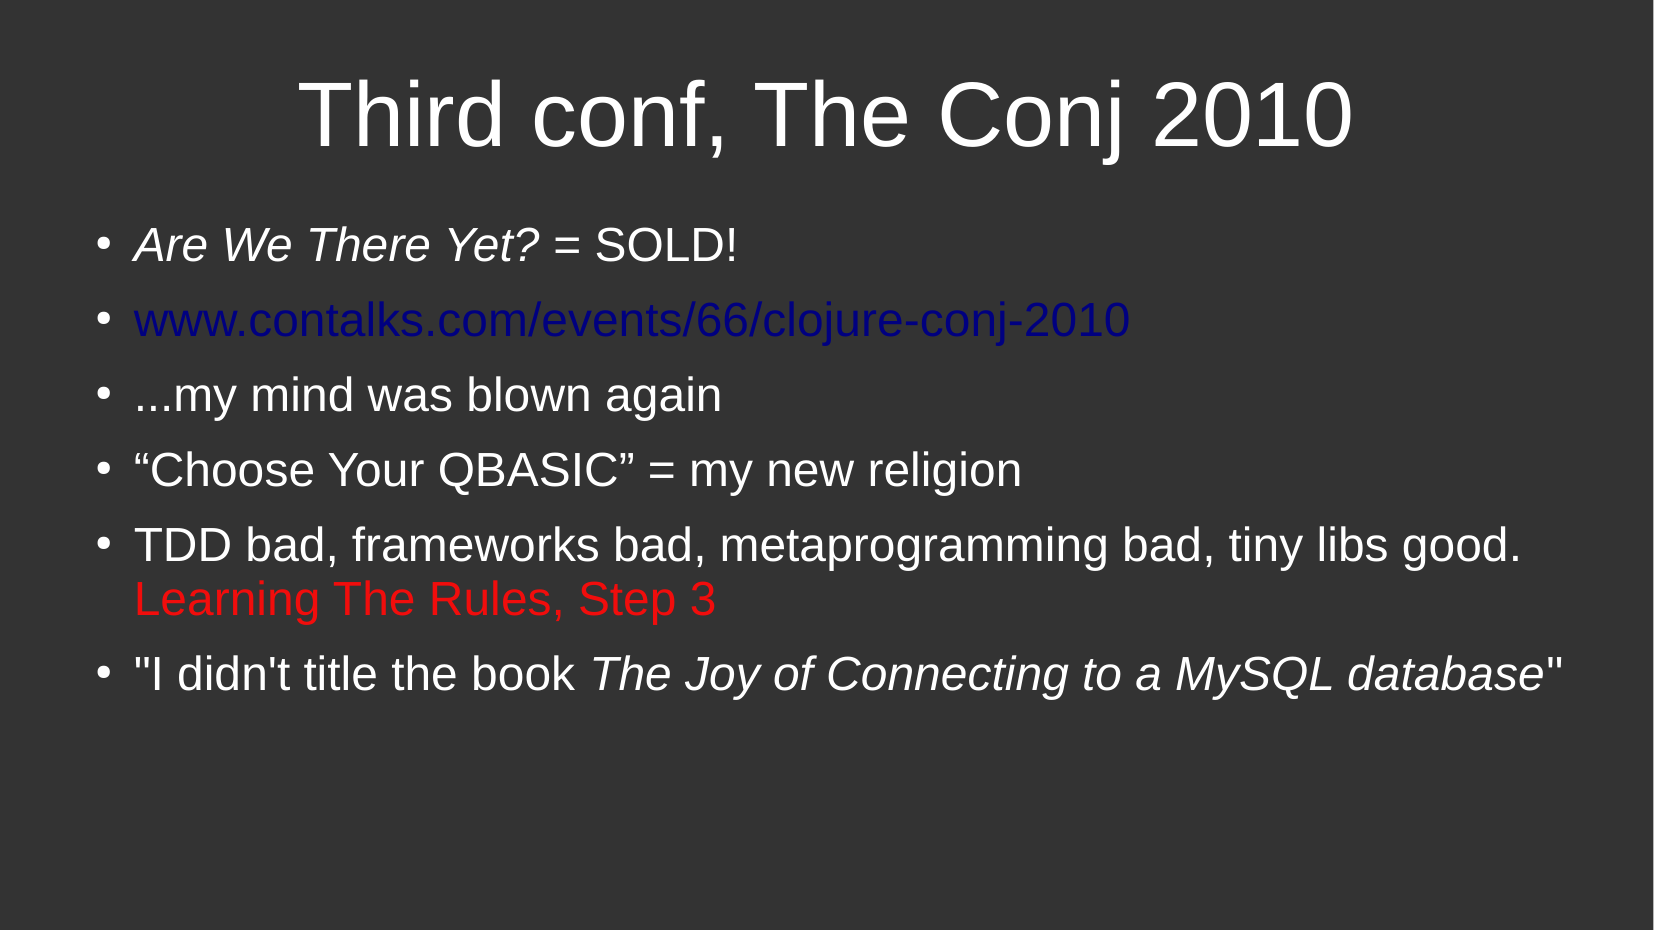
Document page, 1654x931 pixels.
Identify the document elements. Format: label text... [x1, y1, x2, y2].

list Are We There Yet? = SOLD! www.contalks.com/events/66/clojure-conj-2010 ...my mind was blown again “Choose Your QBASIC” = my new religion TDD bad, frameworks bad, metaprogramming bad, tiny libs good. Learning The Rules, Step 3 "I didn't title the book The Joy of Connecting to a MySQL database" [82, 217, 1571, 758]
title Third conf, The Conj 2010 [82, 37, 1571, 193]
